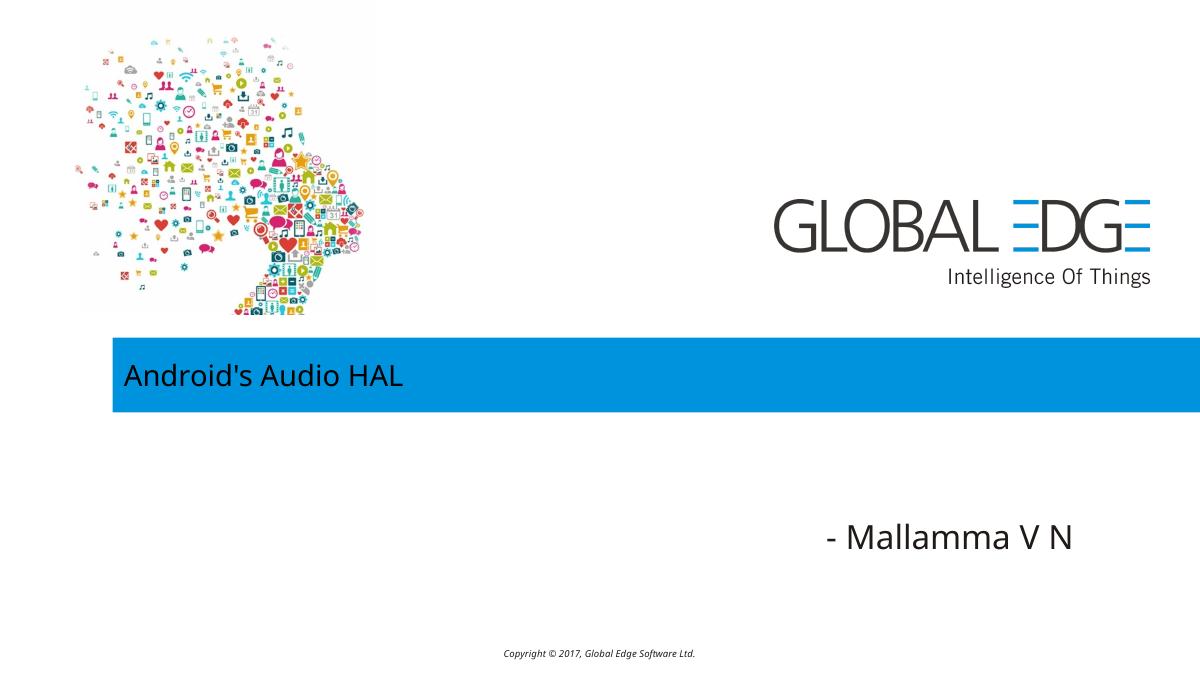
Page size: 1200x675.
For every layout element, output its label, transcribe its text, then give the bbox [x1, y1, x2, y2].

title Android's Audio HAL [112, 337, 1200, 413]
picture [774, 199, 1150, 288]
picture [75, 0, 377, 315]
list - Mallamma V N [744, 504, 1182, 567]
